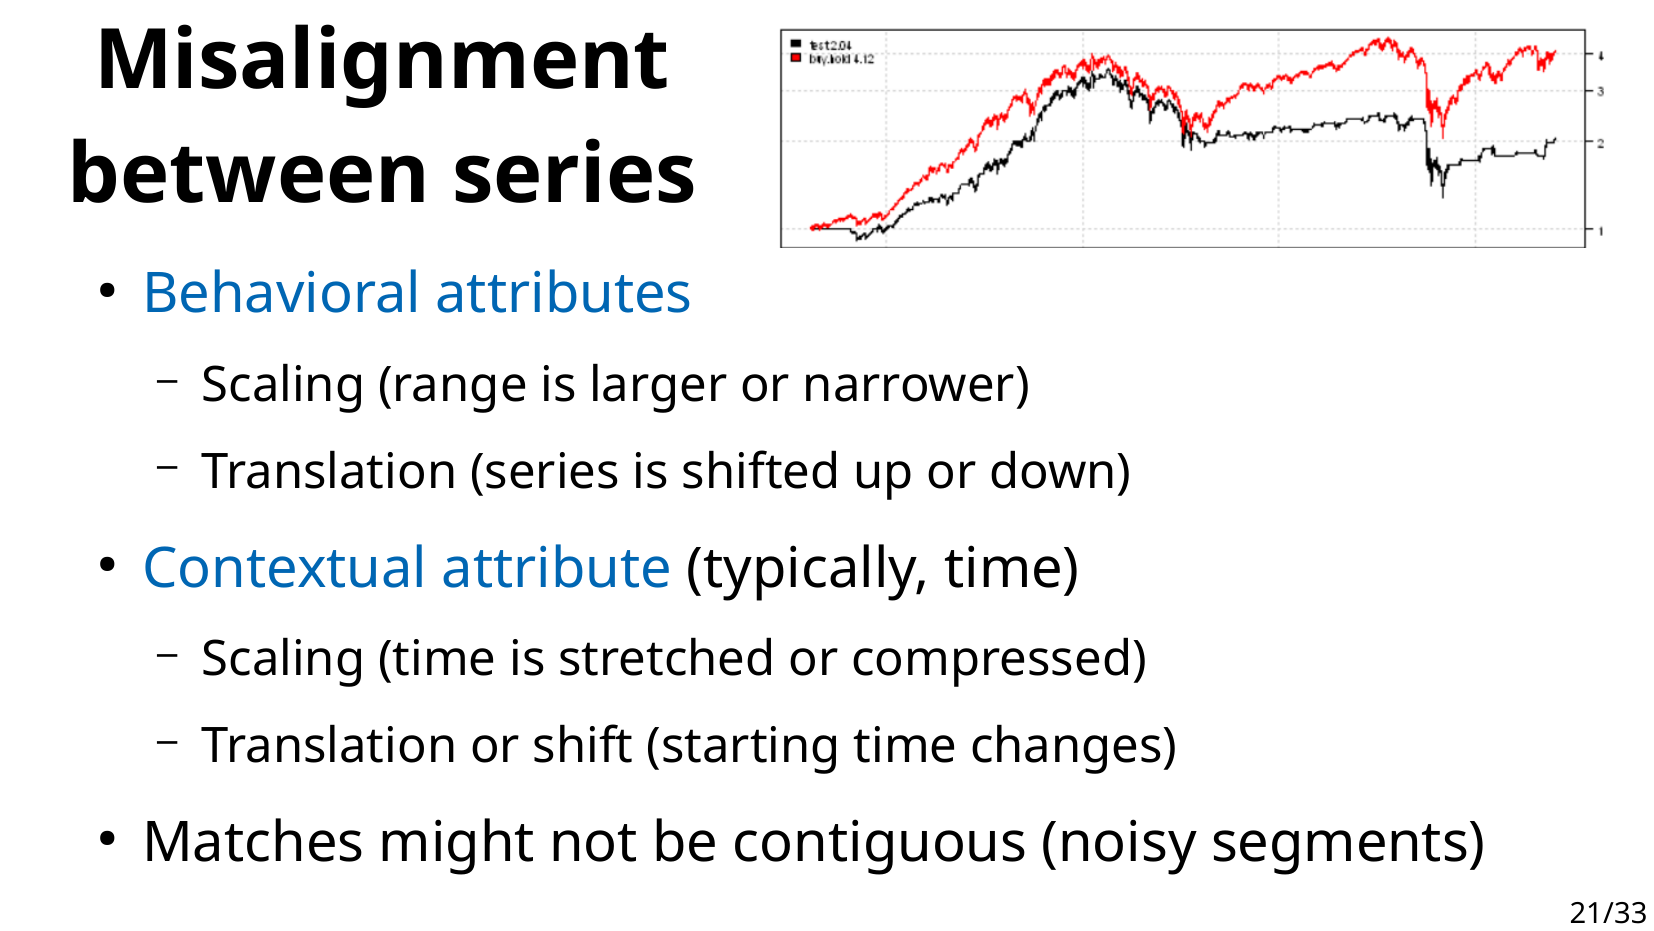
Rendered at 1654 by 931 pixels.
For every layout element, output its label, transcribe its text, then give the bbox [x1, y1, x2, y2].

list Behavioral attributes Scaling (range is larger or narrower) Translation (series is shifted up or down) Contextual attribute (typically, time) Scaling (time is stretched or compressed) Translation or shift (starting time changes) Matches might not be contiguous (noisy segments) [82, 253, 1571, 886]
picture [770, 21, 1614, 248]
title Misalignment between series [0, 0, 766, 231]
